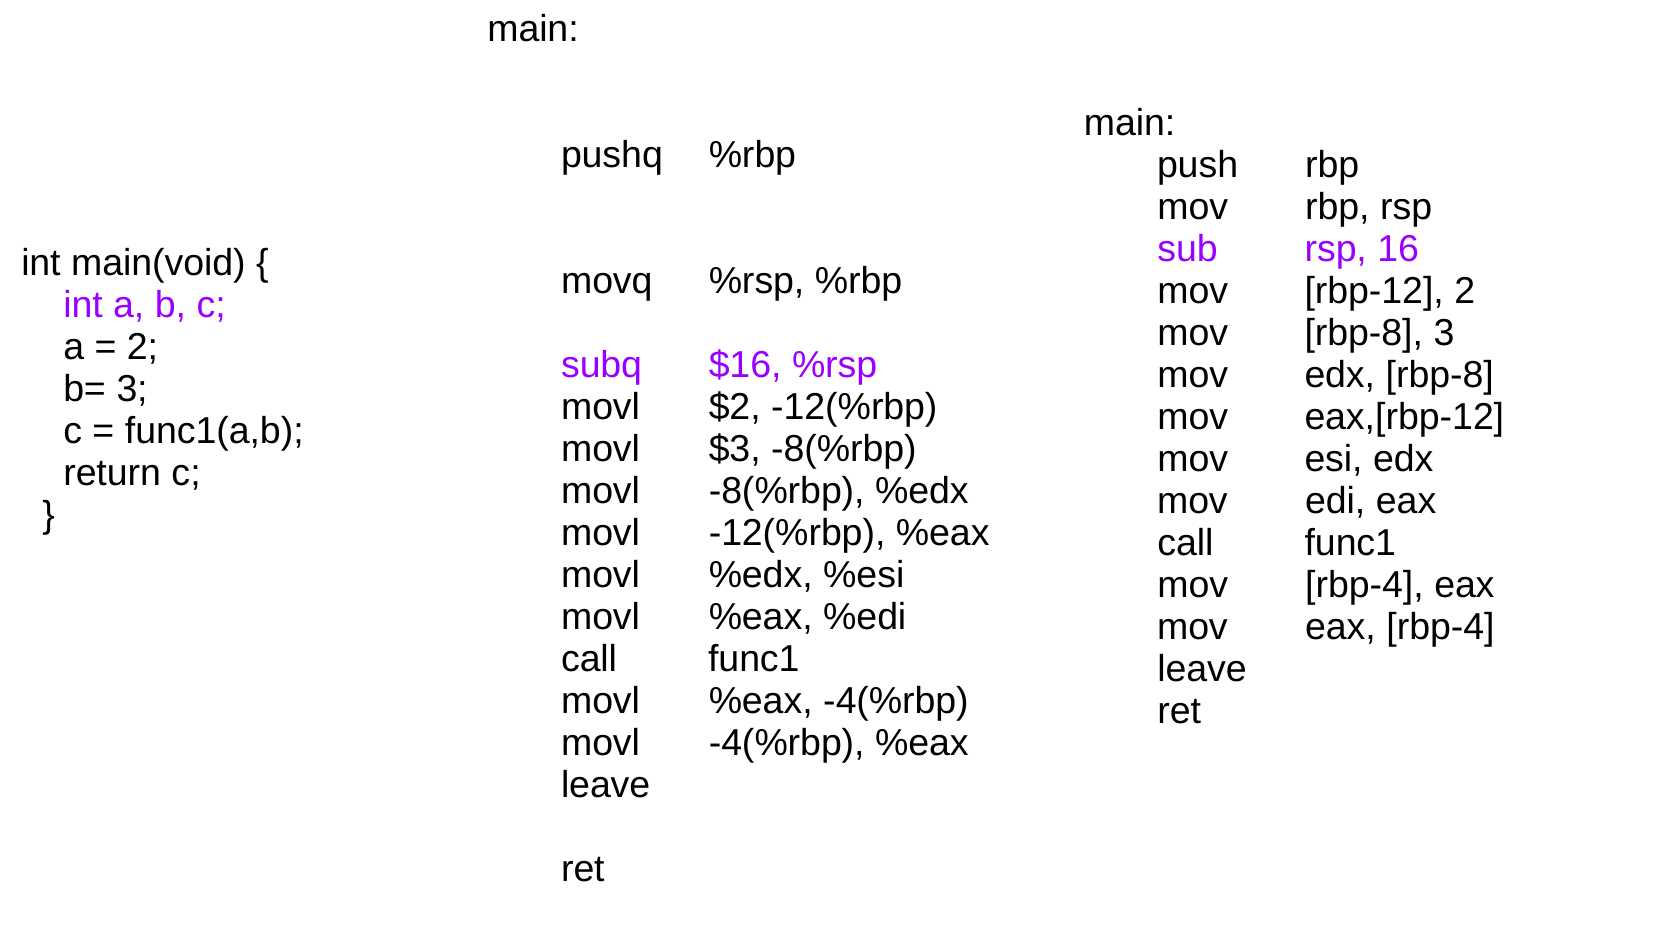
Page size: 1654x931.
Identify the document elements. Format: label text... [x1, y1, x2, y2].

text_box int main(void) { int a, b, c; a = 2; b= 3; c = func1(a,b); return c; } [6, 234, 319, 544]
text_box main: push rbp mov rbp, rsp sub rsp, 16 mov [rbp-12], 2 mov [rbp-8], 3 mov edx, [rbp-8] mov eax,[rbp-12] mov esi, edx mov edi, eax call func1 mov [rbp-4], eax mov eax, [rbp-4] leave ret [1068, 94, 1607, 931]
text_box main: pushq %rbp movq %rsp, %rbp subq $16, %rsp movl $2, -12(%rbp) movl $3, -8(%rbp) movl -8(%rbp), %edx movl -12(%rbp), %eax movl %edx, %esi movl %eax, %edi call func1 movl %eax, -4(%rbp) movl -4(%rbp), %eax leave ret [472, 0, 1005, 931]
